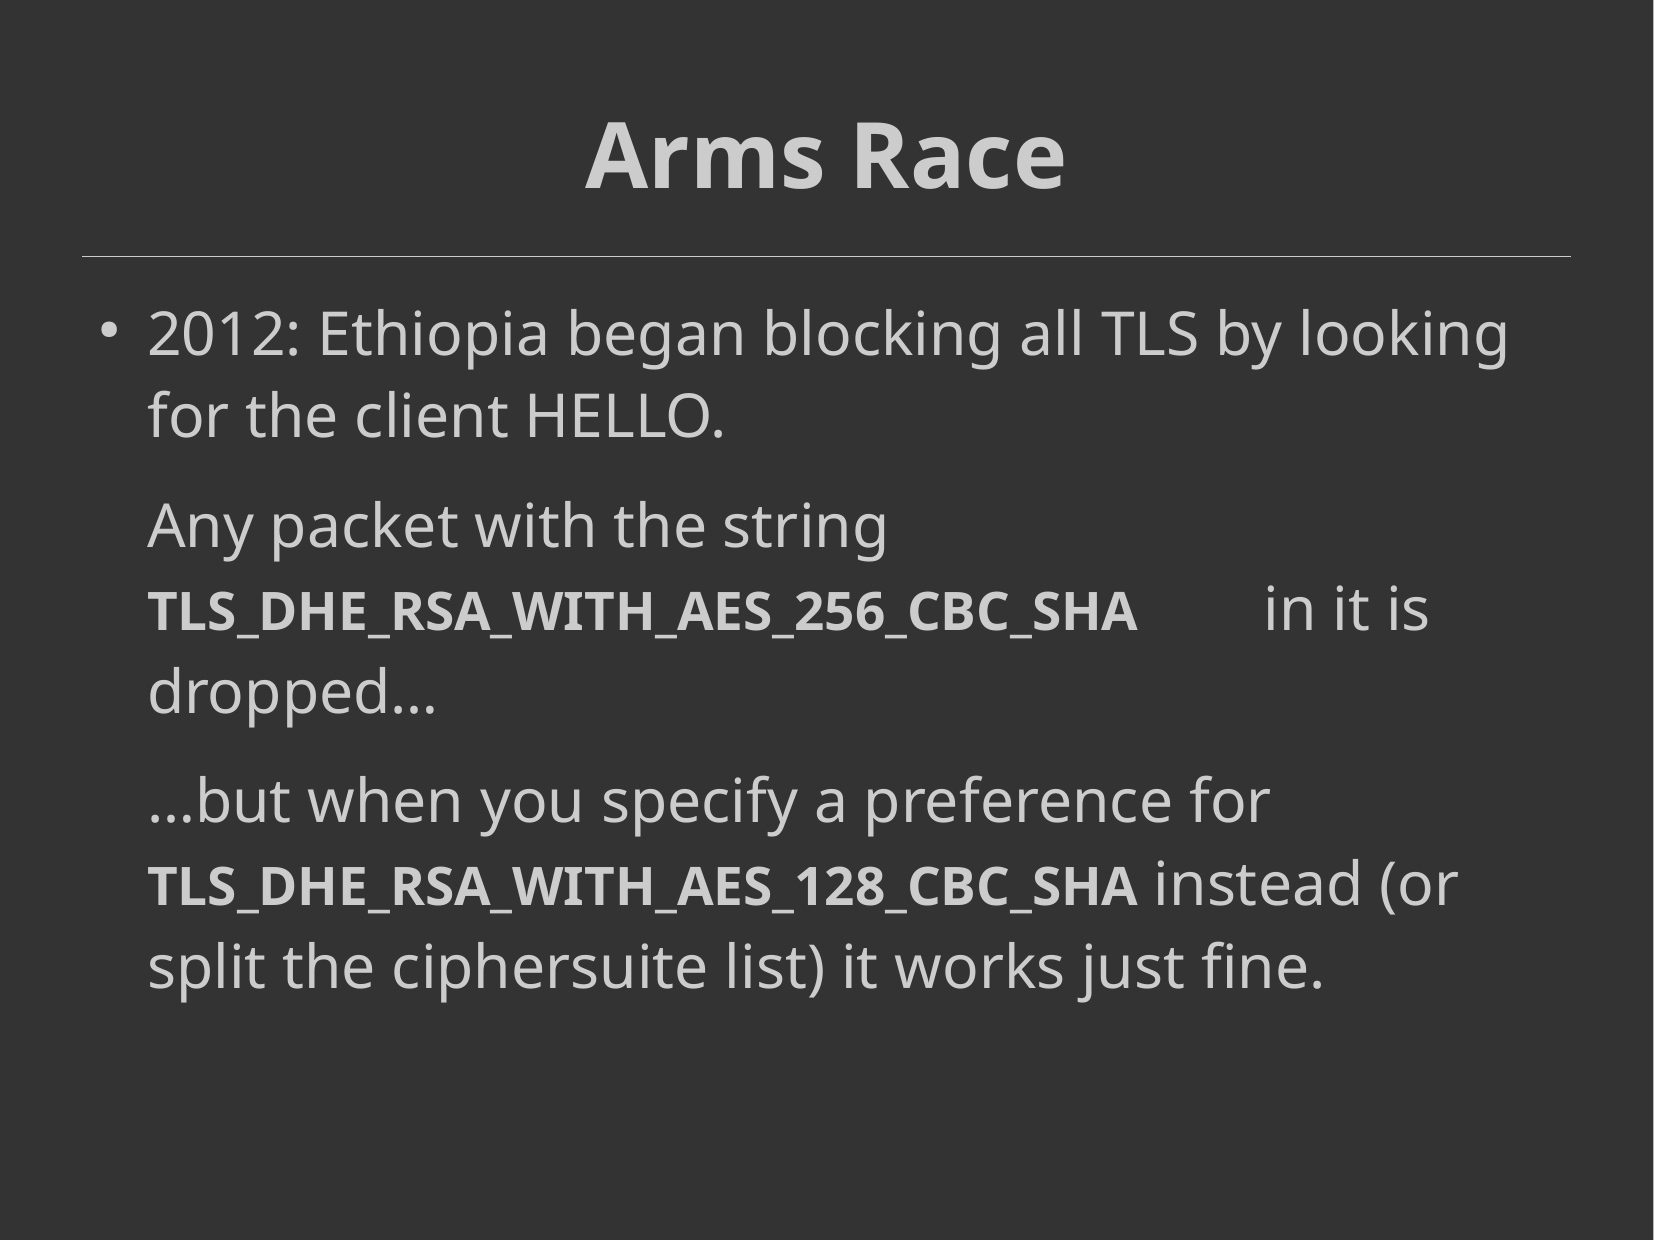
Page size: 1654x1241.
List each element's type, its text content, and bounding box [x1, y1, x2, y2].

list 2012: Ethiopia began blocking all TLS by looking for the client HELLO. Any packet with the string TLS_DHE_RSA_WITH_AES_256_CBC_SHA in it is dropped… …but when you specify a preference for TLS_DHE_RSA_WITH_AES_128_CBC_SHA instead (or split the ciphersuite list) it works just fine. [82, 290, 1571, 1010]
title Arms Race [82, 49, 1571, 257]
